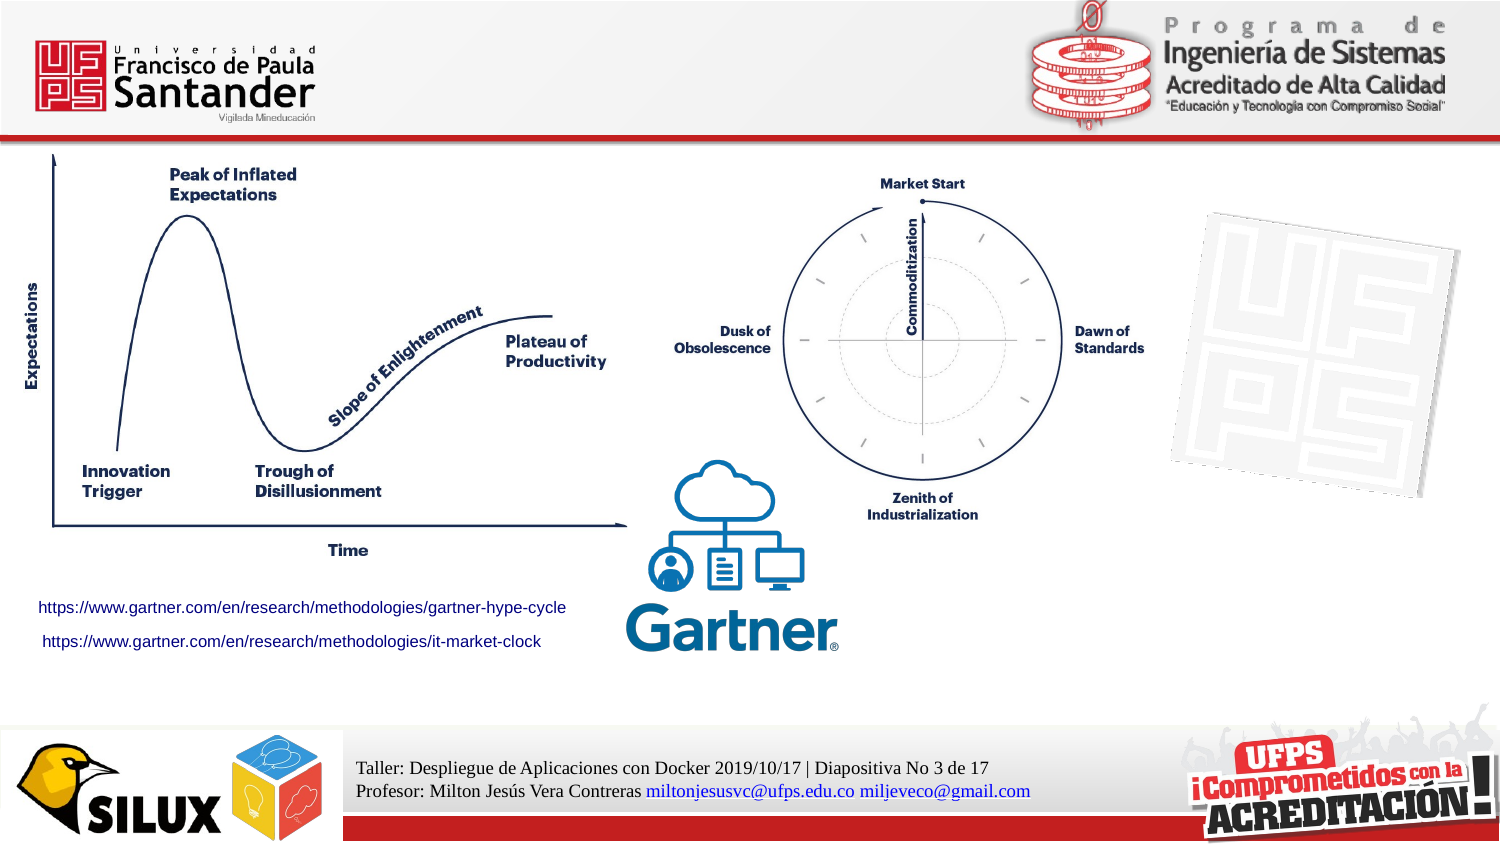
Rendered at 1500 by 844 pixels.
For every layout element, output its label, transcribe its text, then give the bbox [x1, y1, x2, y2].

text_box https://www.gartner.com/en/research/methodologies/gartner-hype-cycle [23, 590, 591, 626]
picture [1023, 0, 1445, 135]
picture [20, 33, 324, 131]
picture [1170, 214, 1453, 497]
picture [11, 734, 329, 842]
picture [625, 177, 1145, 652]
picture [1180, 702, 1500, 844]
text_box https://www.gartner.com/en/research/methodologies/it-market-clock [27, 625, 573, 660]
picture [23, 153, 628, 556]
